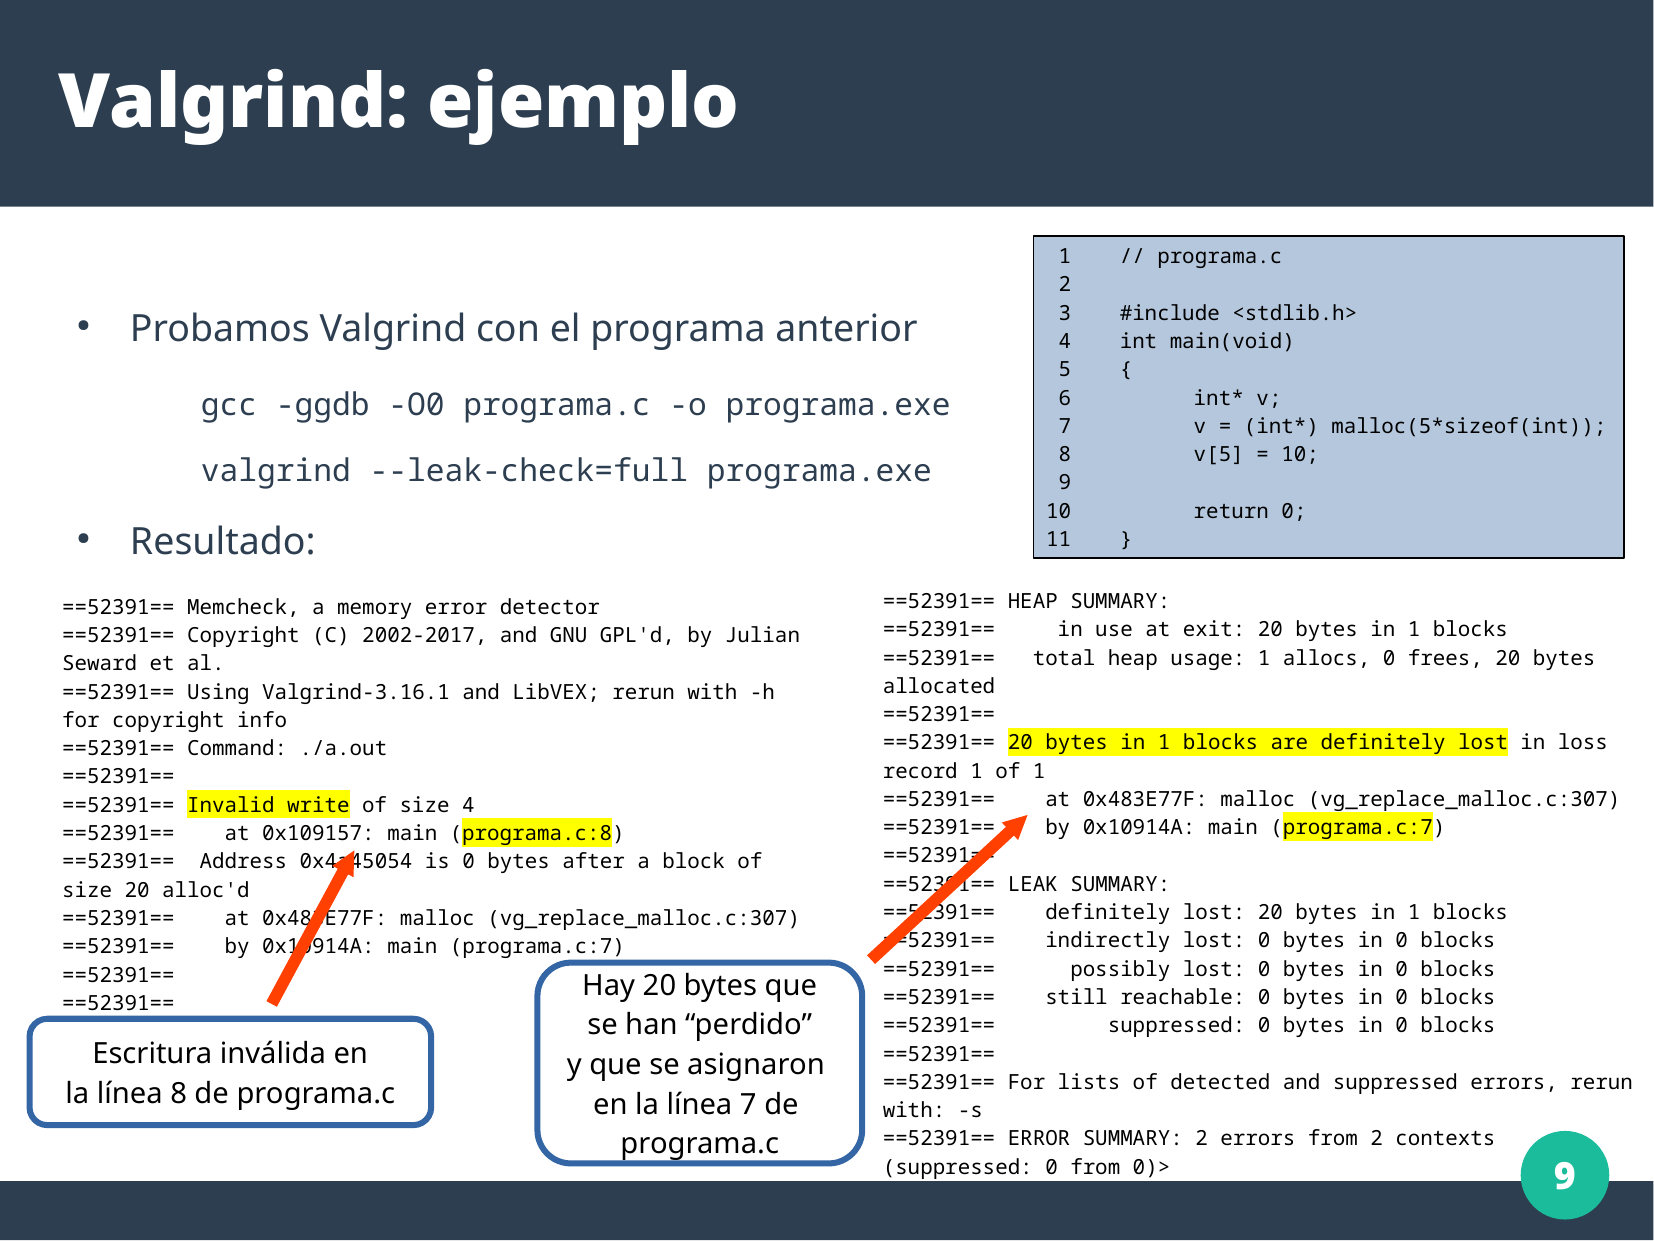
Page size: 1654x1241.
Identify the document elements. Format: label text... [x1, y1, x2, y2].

text_box ==52391== Memcheck, a memory error detector ==52391== Copyright (C) 2002-2017, and GNU GPL'd, by Julian Seward et al. ==52391== Using Valgrind-3.16.1 and LibVEX; rerun with -h for copyright info ==52391== Command: ./a.out ==52391== ==52391== Invalid write of size 4 ==52391== at 0x109157: main (programa.c:8) ==52391== Address 0x4a45054 is 0 bytes after a block of size 20 alloc'd ==52391== at 0x483E77F: malloc (vg_replace_malloc.c:307) ==52391== by 0x10914A: main (programa.c:7) ==52391== ==52391== [47, 584, 839, 1126]
title Valgrind: ejemplo [59, 19, 1595, 178]
text_box Escritura inválida en la línea 8 de programa.c [29, 1018, 432, 1126]
text_box ==52391== HEAP SUMMARY: ==52391== in use at exit: 20 bytes in 1 blocks ==52391== total heap usage: 1 allocs, 0 frees, 20 bytes allocated ==52391== ==52391== 20 bytes in 1 blocks are definitely lost in loss record 1 of 1 ==52391== at 0x483E77F: malloc (vg_replace_malloc.c:307) ==52391== by 0x10914A: main (programa.c:7) ==52391== ==52391== LEAK SUMMARY: ==52391== definitely lost: 20 bytes in 1 blocks ==52391== indirectly lost: 0 bytes in 0 blocks ==52391== possibly lost: 0 bytes in 0 blocks ==52391== still reachable: 0 bytes in 0 blocks ==52391== suppressed: 0 bytes in 0 blocks ==52391== ==52391== For lists of detected and suppressed errors, rerun with: -s ==52391== ERROR SUMMARY: 2 errors from 2 contexts (suppressed: 0 from 0)> [868, 578, 1648, 1146]
text_box Hay 20 bytes que se han “perdido” y que se asignaron en la línea 7 de programa.c [537, 962, 863, 1164]
list Probamos Valgrind con el programa anterior gcc -ggdb -O0 programa.c -o programa.exe valgrind --leak-check=full programa.exe Resultado: [59, 301, 1512, 638]
text_box 1 // programa.c 2 3 #include <stdlib.h> 4 int main(void) 5 { 6 int* v; 7 v = (int*) malloc(5*sizeof(int)); 8 v[5] = 10; 9 10 return 0; 11 } [1033, 236, 1625, 536]
